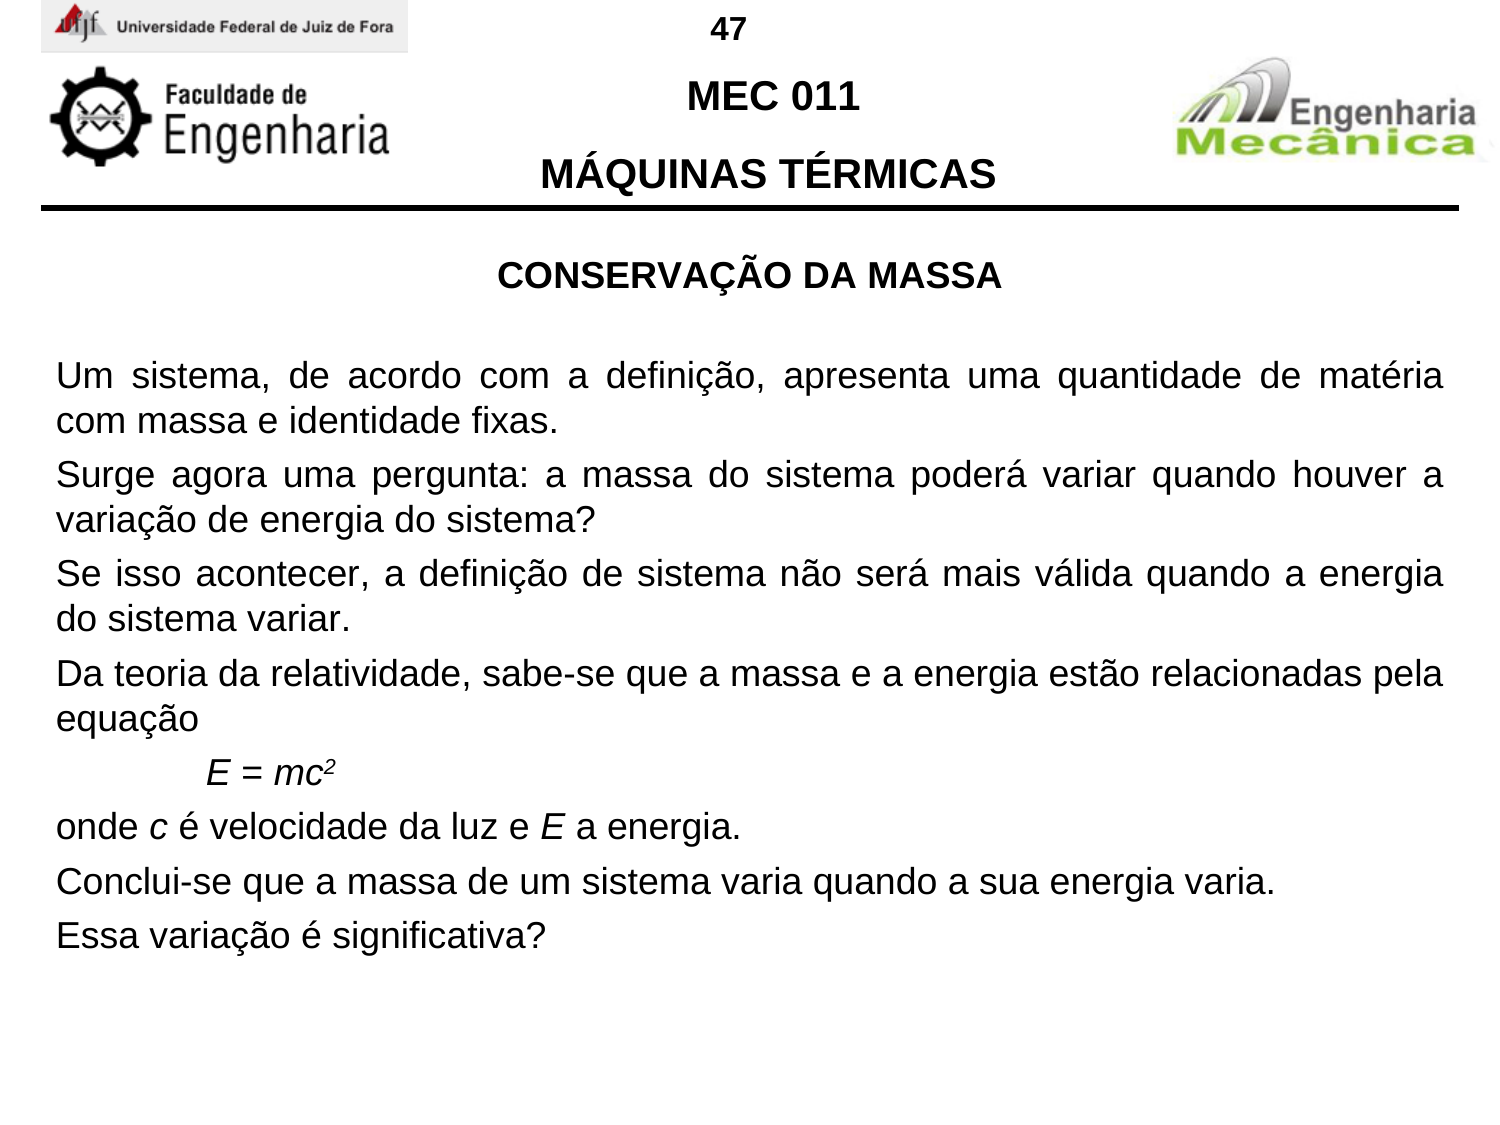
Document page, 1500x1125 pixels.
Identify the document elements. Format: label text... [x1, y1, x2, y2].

picture [41, 0, 408, 174]
picture [1151, 54, 1500, 167]
text_box CONSERVAÇÃO DA MASSA Um sistema, de acordo com a definição, apresenta uma quantidade de matéria com massa e identidade fixas. Surge agora uma pergunta: a massa do sistema poderá variar quando houver a variação de energia do sistema? Se isso acontecer, a definição de sistema não será mais válida quando a energia do sistema variar. Da teoria da relatividade, sabe-se que a massa e a energia estão relacionadas pela equação E = mc2 onde c é velocidade da luz e E a energia. Conclui-se que a massa de um sistema varia quando a sua energia varia. Essa variação é significativa? [41, 243, 1459, 964]
